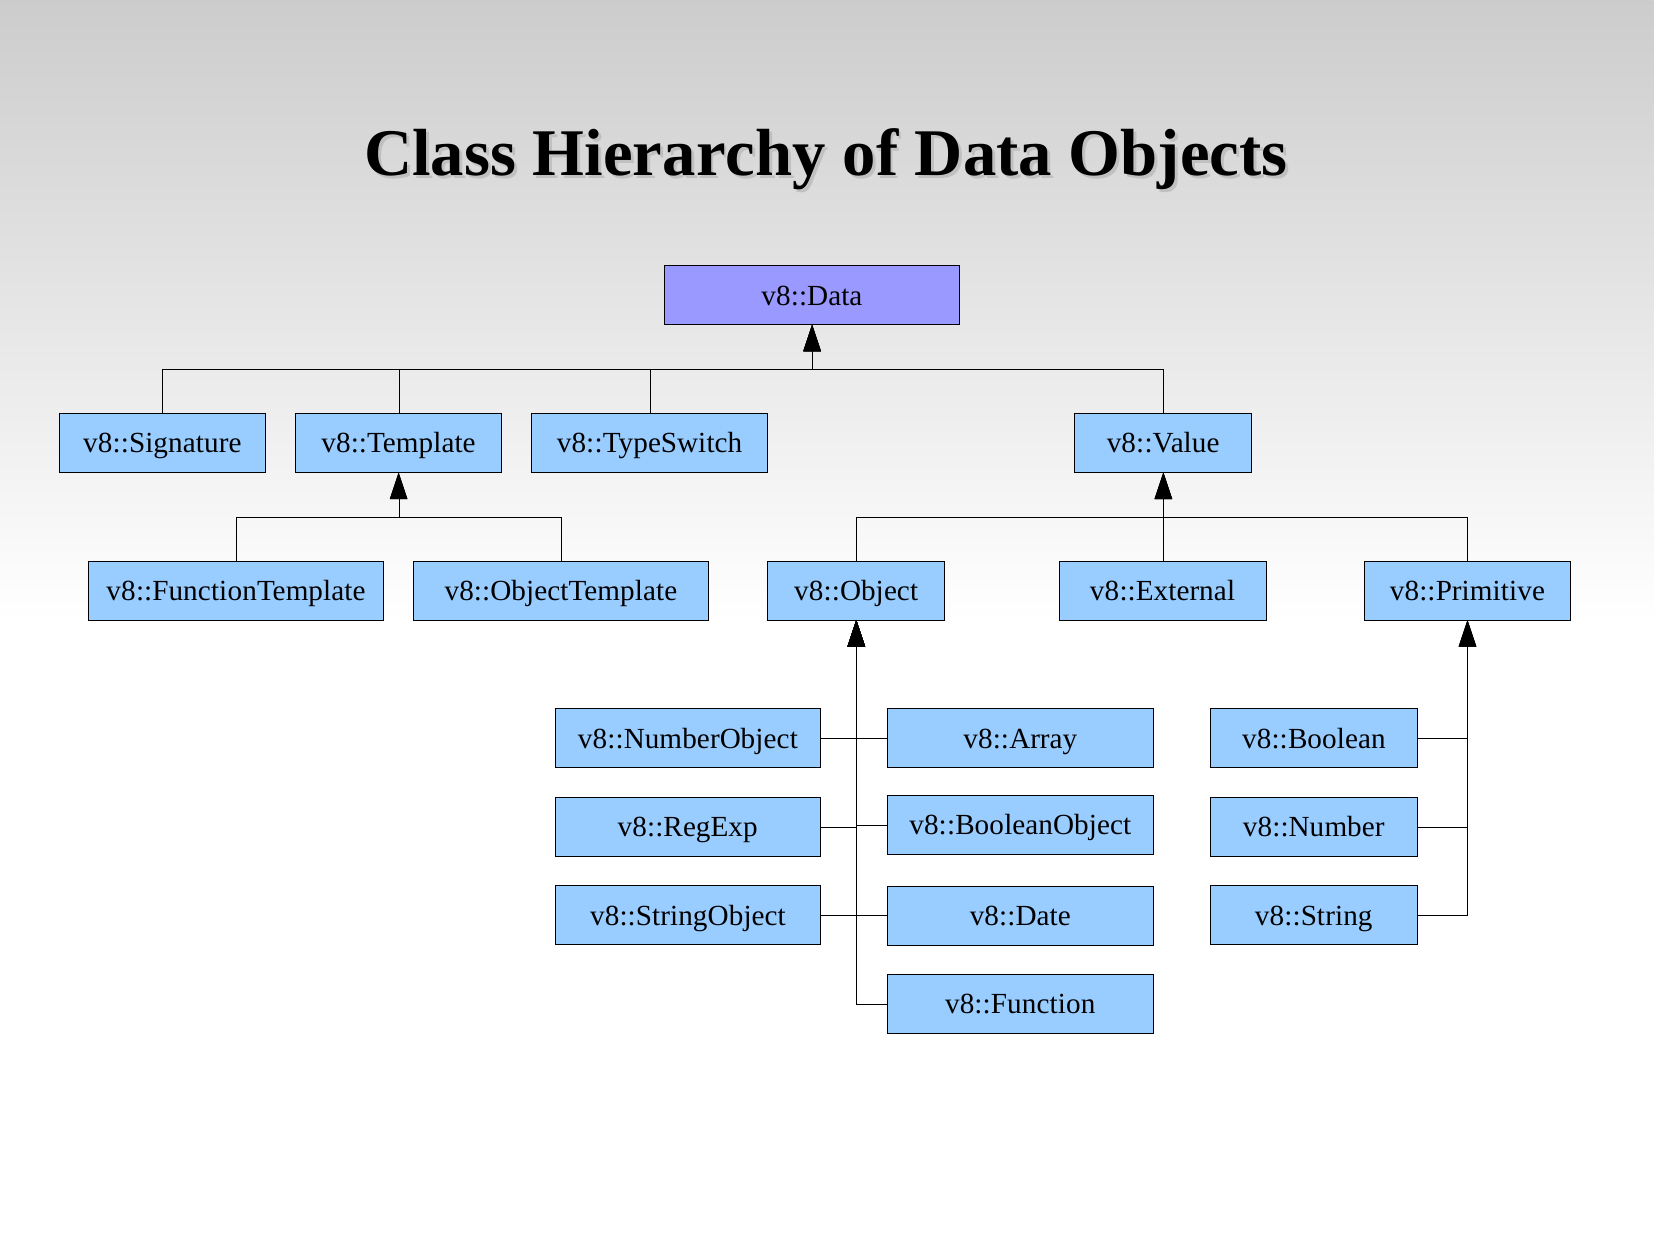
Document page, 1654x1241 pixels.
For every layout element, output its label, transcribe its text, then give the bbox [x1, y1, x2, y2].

text_box v8::Template [295, 413, 502, 473]
text_box v8::TypeSwitch [531, 413, 768, 473]
text_box v8::Date [887, 886, 1154, 946]
text_box v8::Number [1210, 797, 1418, 857]
text_box v8::NumberObject [555, 708, 821, 768]
text_box v8::Array [887, 708, 1154, 768]
text_box v8::ObjectTemplate [413, 561, 709, 621]
text_box v8::Boolean [1210, 708, 1418, 768]
text_box v8::StringObject [555, 885, 821, 945]
text_box v8::Function [887, 974, 1154, 1034]
text_box v8::BooleanObject [887, 795, 1154, 855]
text_box v8::Signature [59, 413, 266, 473]
text_box v8::RegExp [555, 797, 821, 857]
text_box v8::External [1059, 561, 1267, 621]
text_box v8::String [1210, 885, 1418, 945]
text_box v8::Primitive [1364, 561, 1571, 621]
text_box v8::Data [664, 265, 960, 325]
text_box v8::Object [767, 561, 945, 621]
text_box v8::Value [1074, 413, 1252, 473]
text_box v8::FunctionTemplate [88, 561, 384, 621]
title Class Hierarchy of Data Objects [82, 56, 1571, 250]
